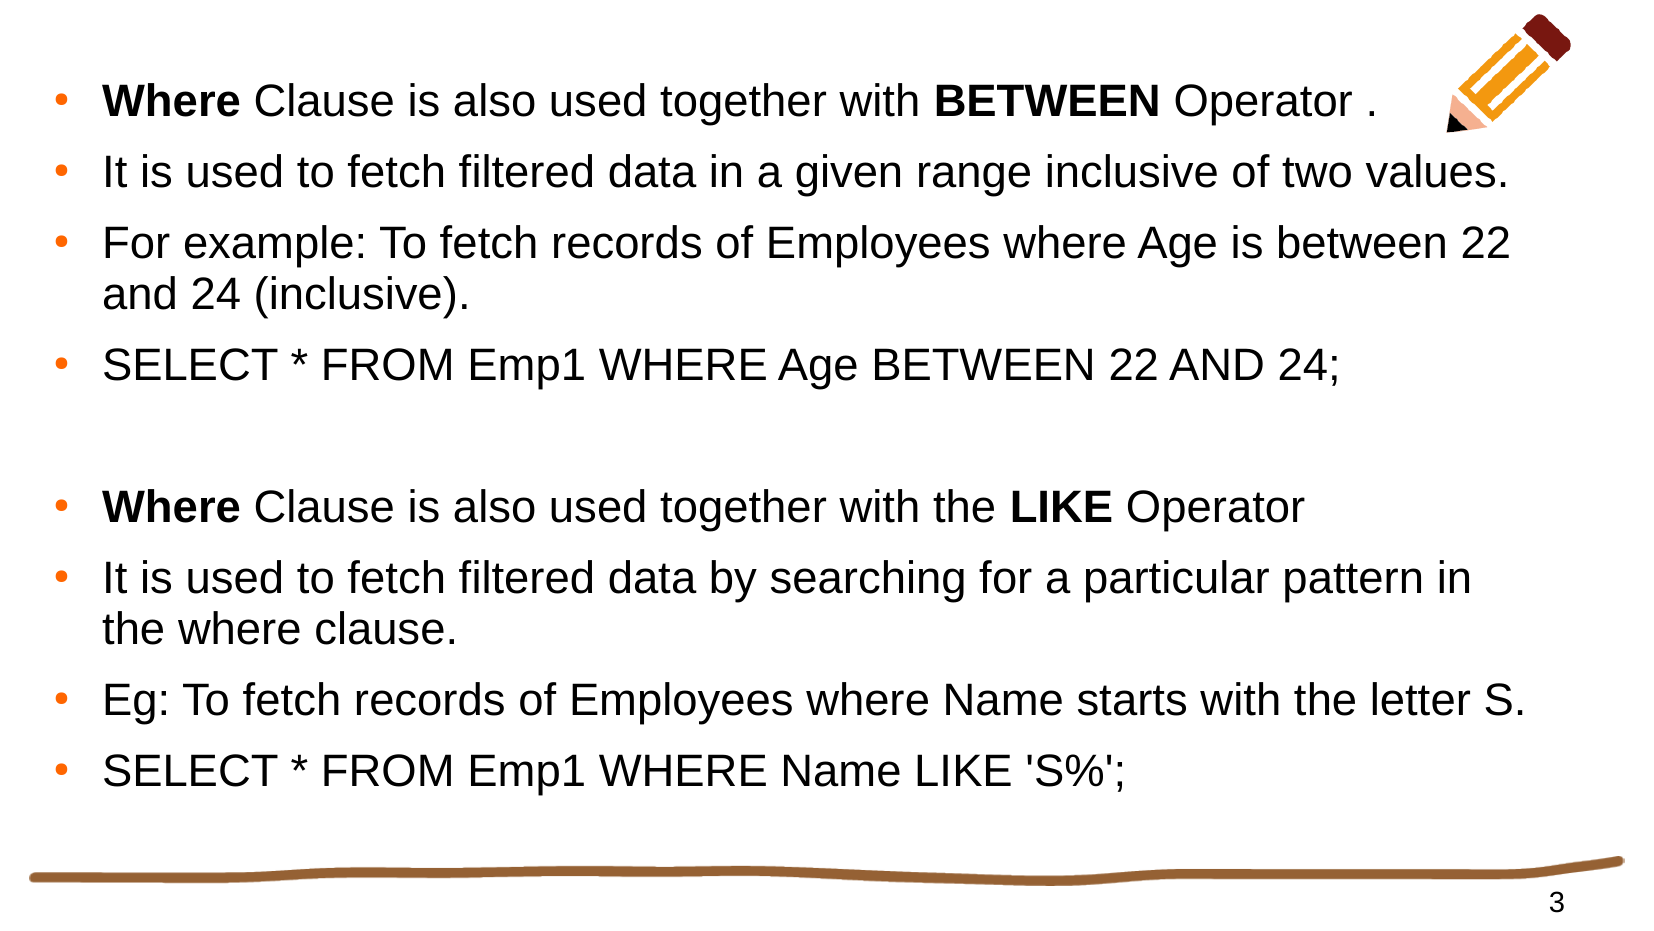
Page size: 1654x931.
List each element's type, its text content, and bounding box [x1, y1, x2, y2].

picture [29, 856, 1625, 886]
picture [1446, 14, 1571, 133]
list Where Clause is also used together with BETWEEN Operator . It is used to fetch filtered data in a given range inclusive of two values. For example: To fetch records of Employees where Age is between 22 and 24 (inclusive). SELECT * FROM Emp1 WHERE Age BETWEEN 22 AND 24; Where Clause is also used together with the LIKE Operator It is used to fetch filtered data by searching for a particular pattern in the where clause. Eg: To fetch records of Employees where Name starts with the letter S. SELECT * FROM Emp1 WHERE Name LIKE 'S%'; [37, 75, 1538, 826]
